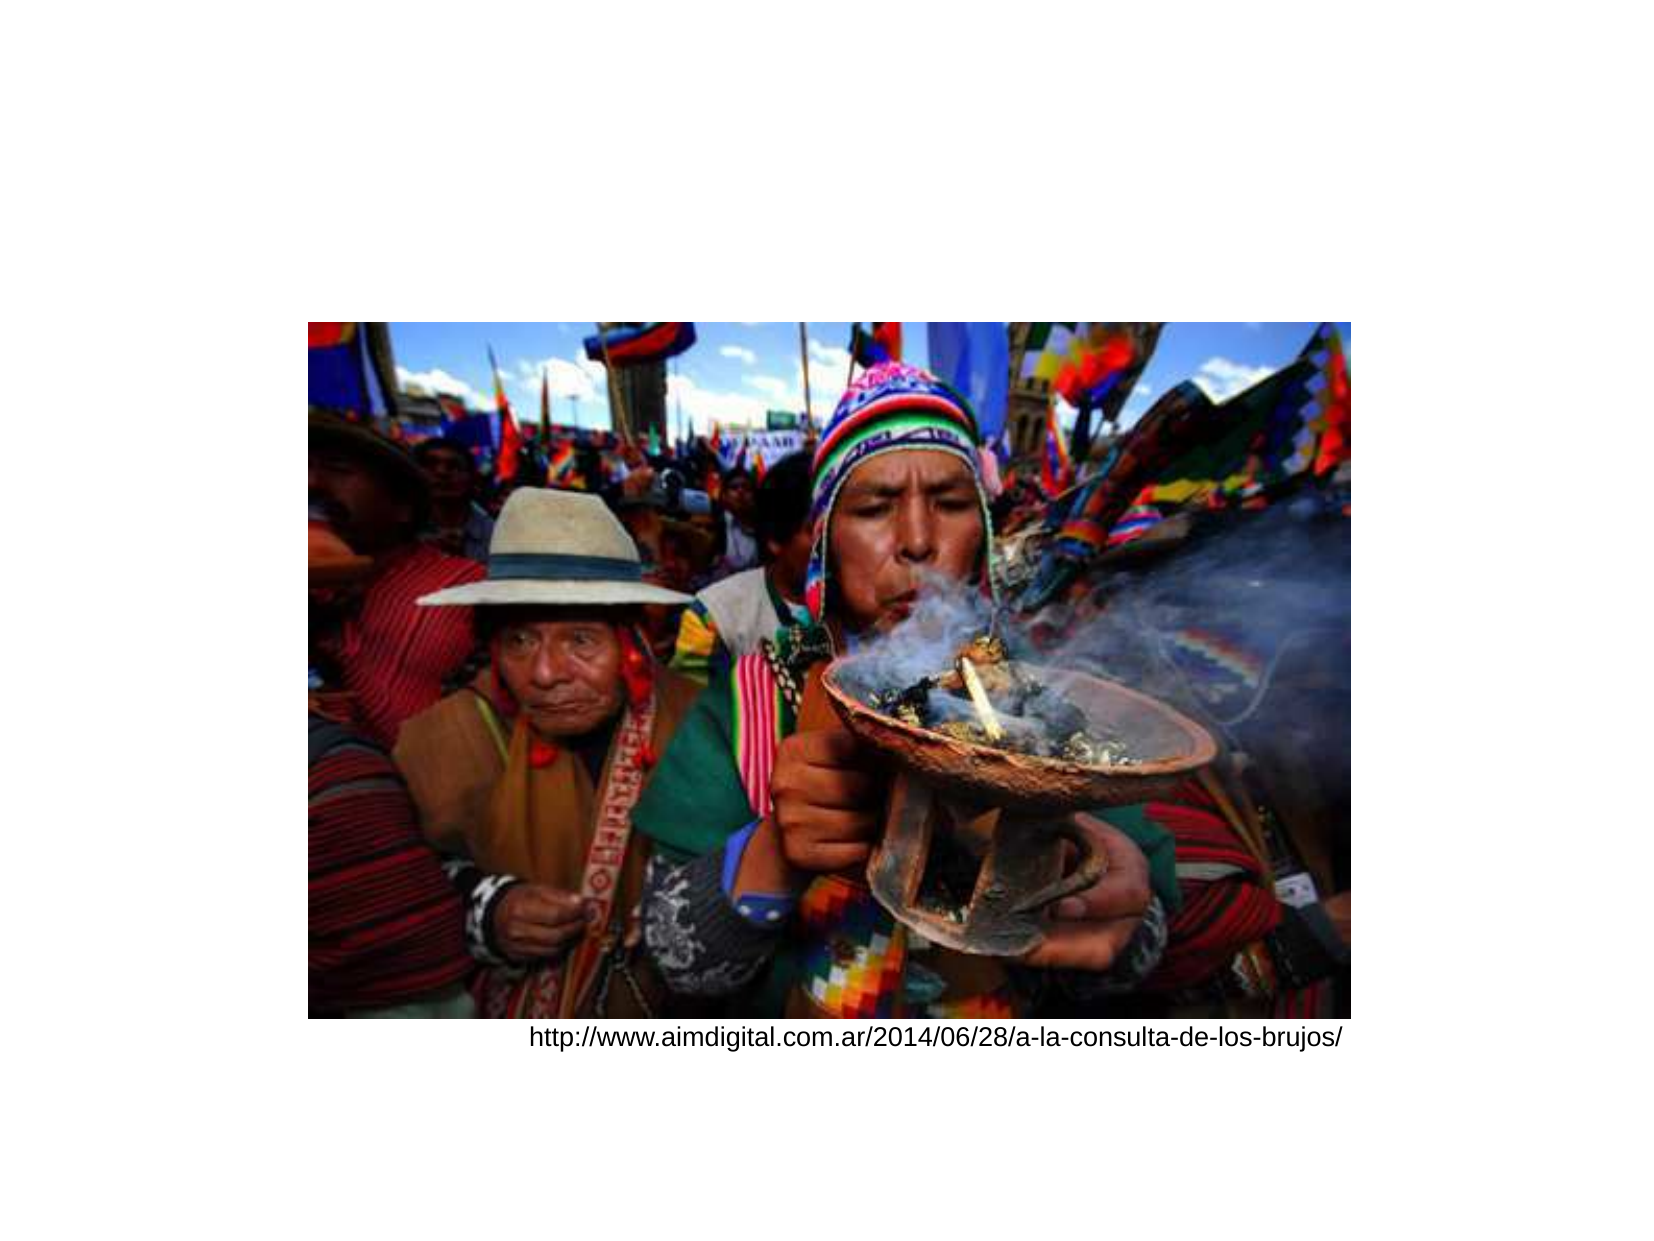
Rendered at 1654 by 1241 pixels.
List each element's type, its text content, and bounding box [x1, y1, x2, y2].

text_box http://www.aimdigital.com.ar/2014/06/28/a-la-consulta-de-los-brujos/ [514, 1014, 1437, 1072]
picture [308, 322, 1351, 1019]
